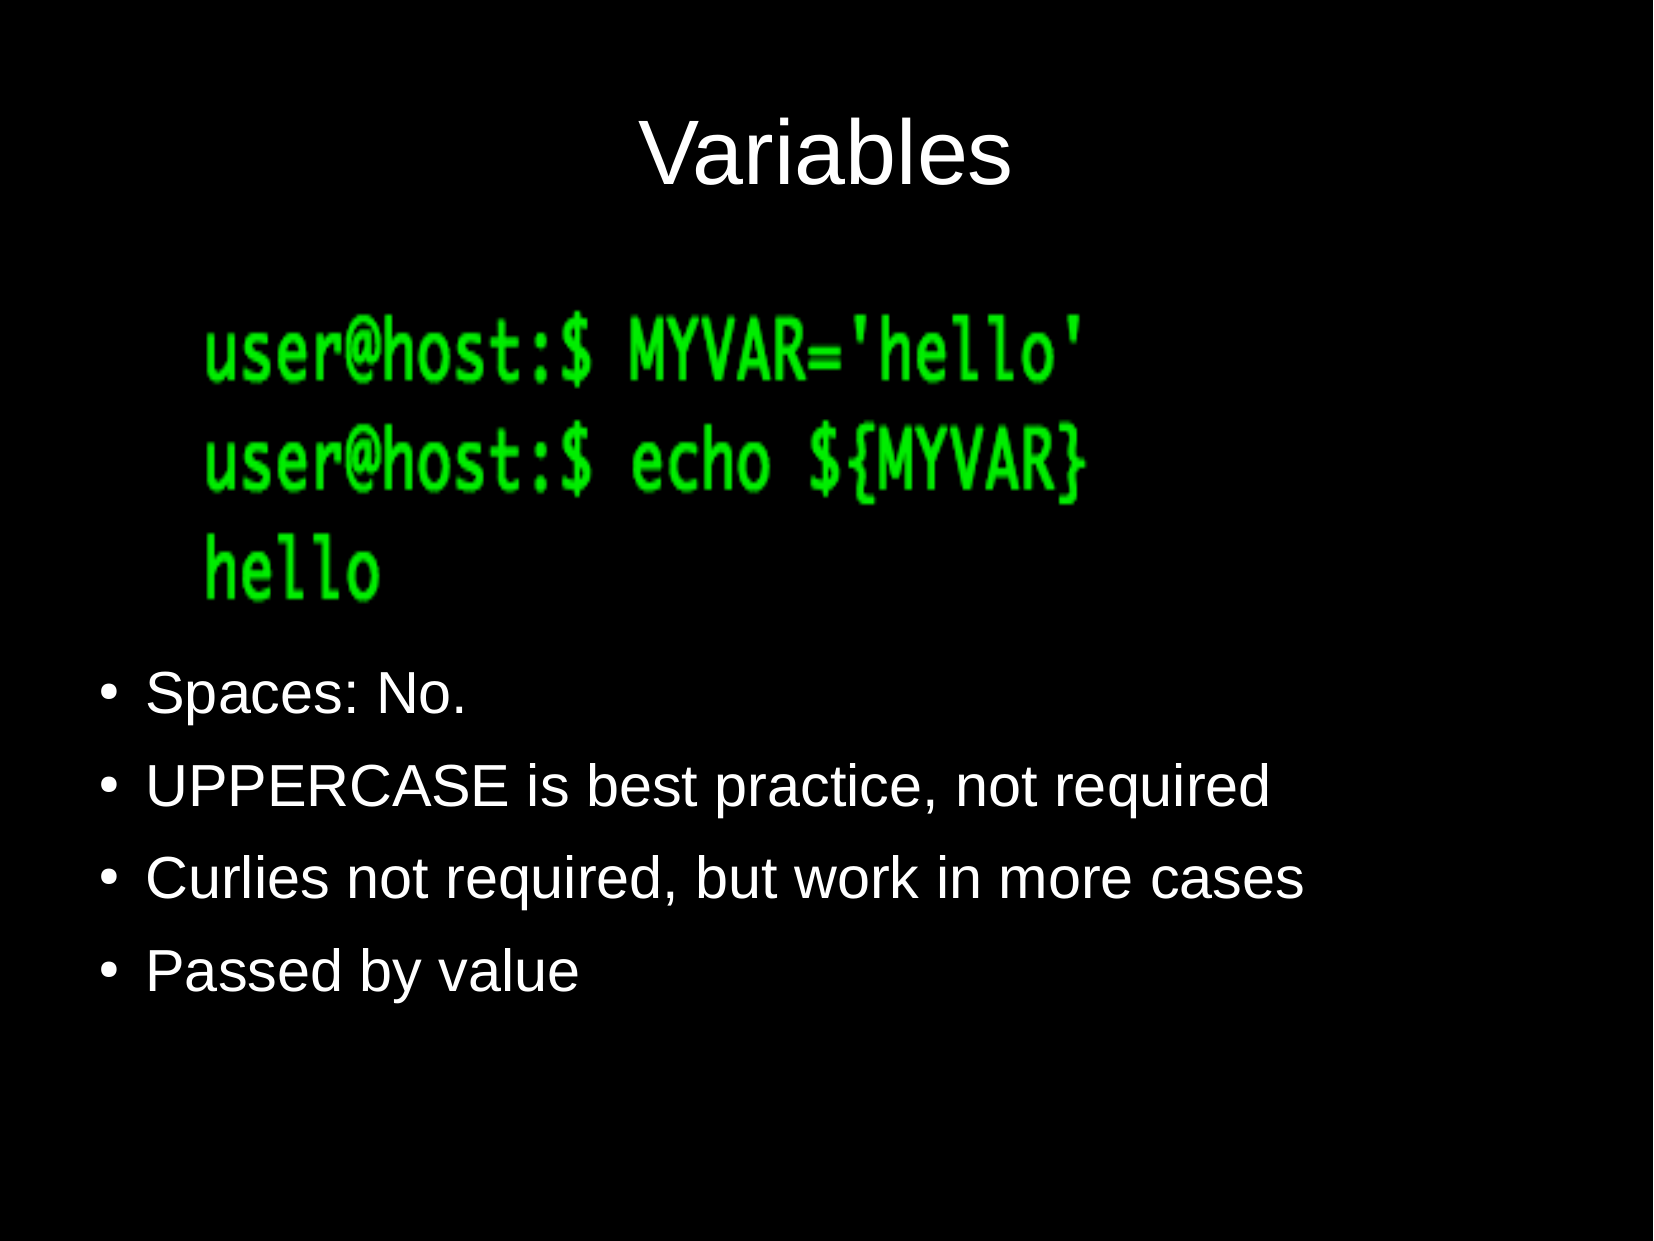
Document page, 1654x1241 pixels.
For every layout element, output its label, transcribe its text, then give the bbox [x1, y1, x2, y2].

title Variables [82, 49, 1571, 257]
list Spaces: No. UPPERCASE is best practice, not required Curlies not required, but work in more cases Passed by value [82, 290, 1538, 1010]
picture [195, 305, 1141, 616]
